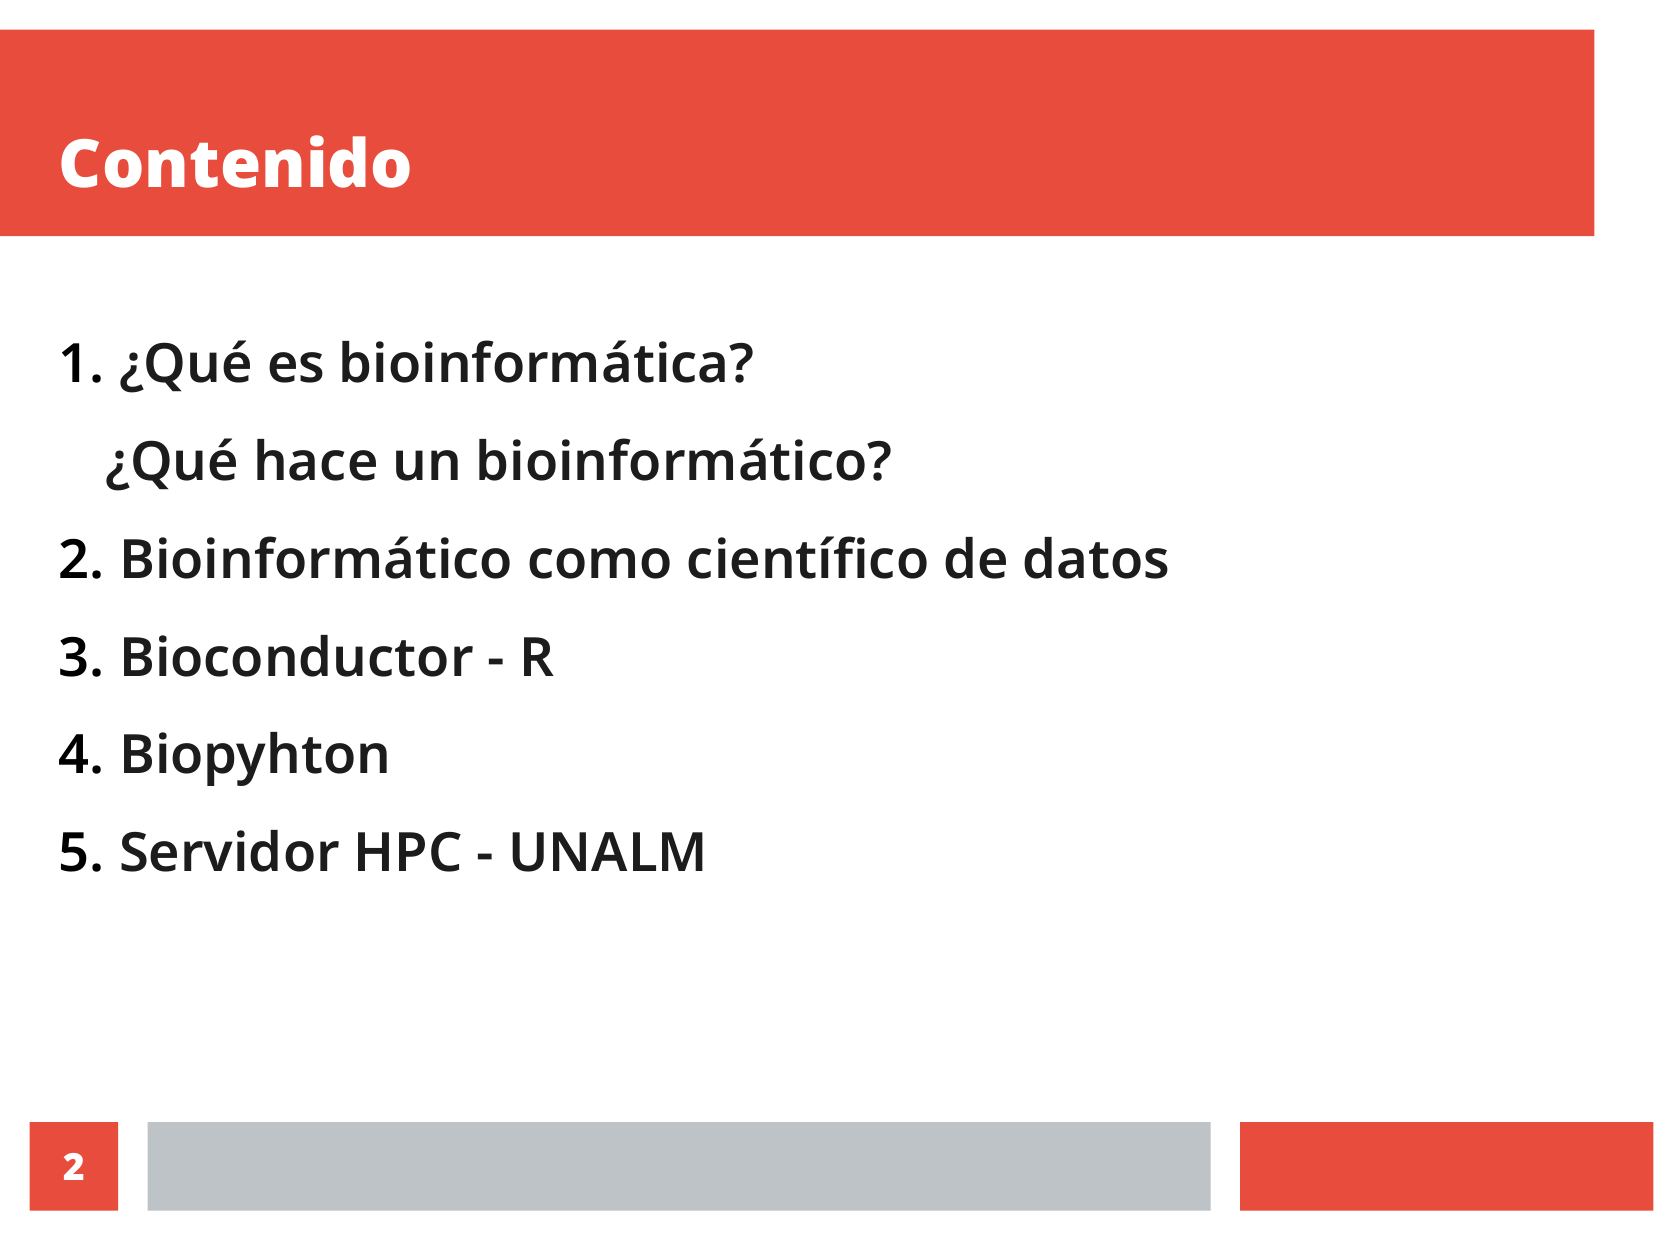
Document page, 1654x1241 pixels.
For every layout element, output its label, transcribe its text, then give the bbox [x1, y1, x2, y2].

list ¿Qué es bioinformática? ¿Qué hace un bioinformático? Bioinformático como científico de datos Bioconductor - R Biopyhton Servidor HPC - UNALM [59, 324, 1565, 1093]
title Contenido [59, 59, 1595, 207]
